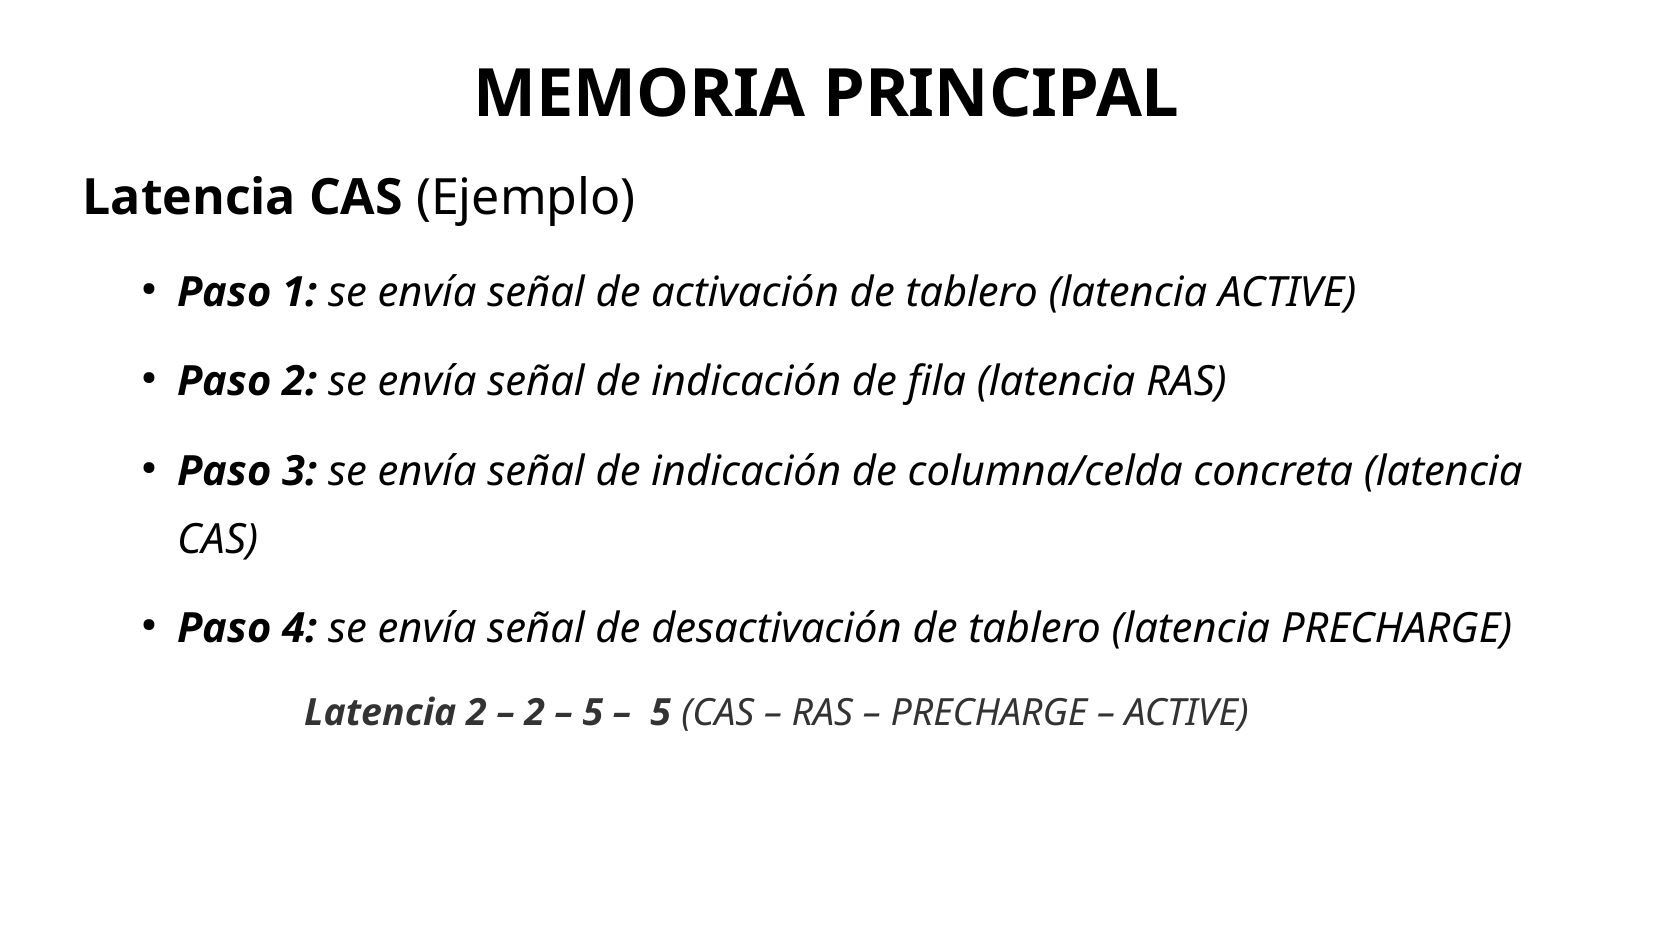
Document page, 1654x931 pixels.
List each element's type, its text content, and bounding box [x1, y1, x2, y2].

subtitle Latencia CAS (Ejemplo) Paso 1: se envía señal de activación de tablero (latencia ACTIVE) Paso 2: se envía señal de indicación de fila (latencia RAS) Paso 3: se envía señal de indicación de columna/celda concreta (latencia CAS) Paso 4: se envía señal de desactivación de tablero (latencia PRECHARGE) Latencia 2 – 2 – 5 – 5 (CAS – RAS – PRECHARGE – ACTIVE) [82, 147, 1571, 827]
title MEMORIA PRINCIPAL [82, 37, 1571, 147]
